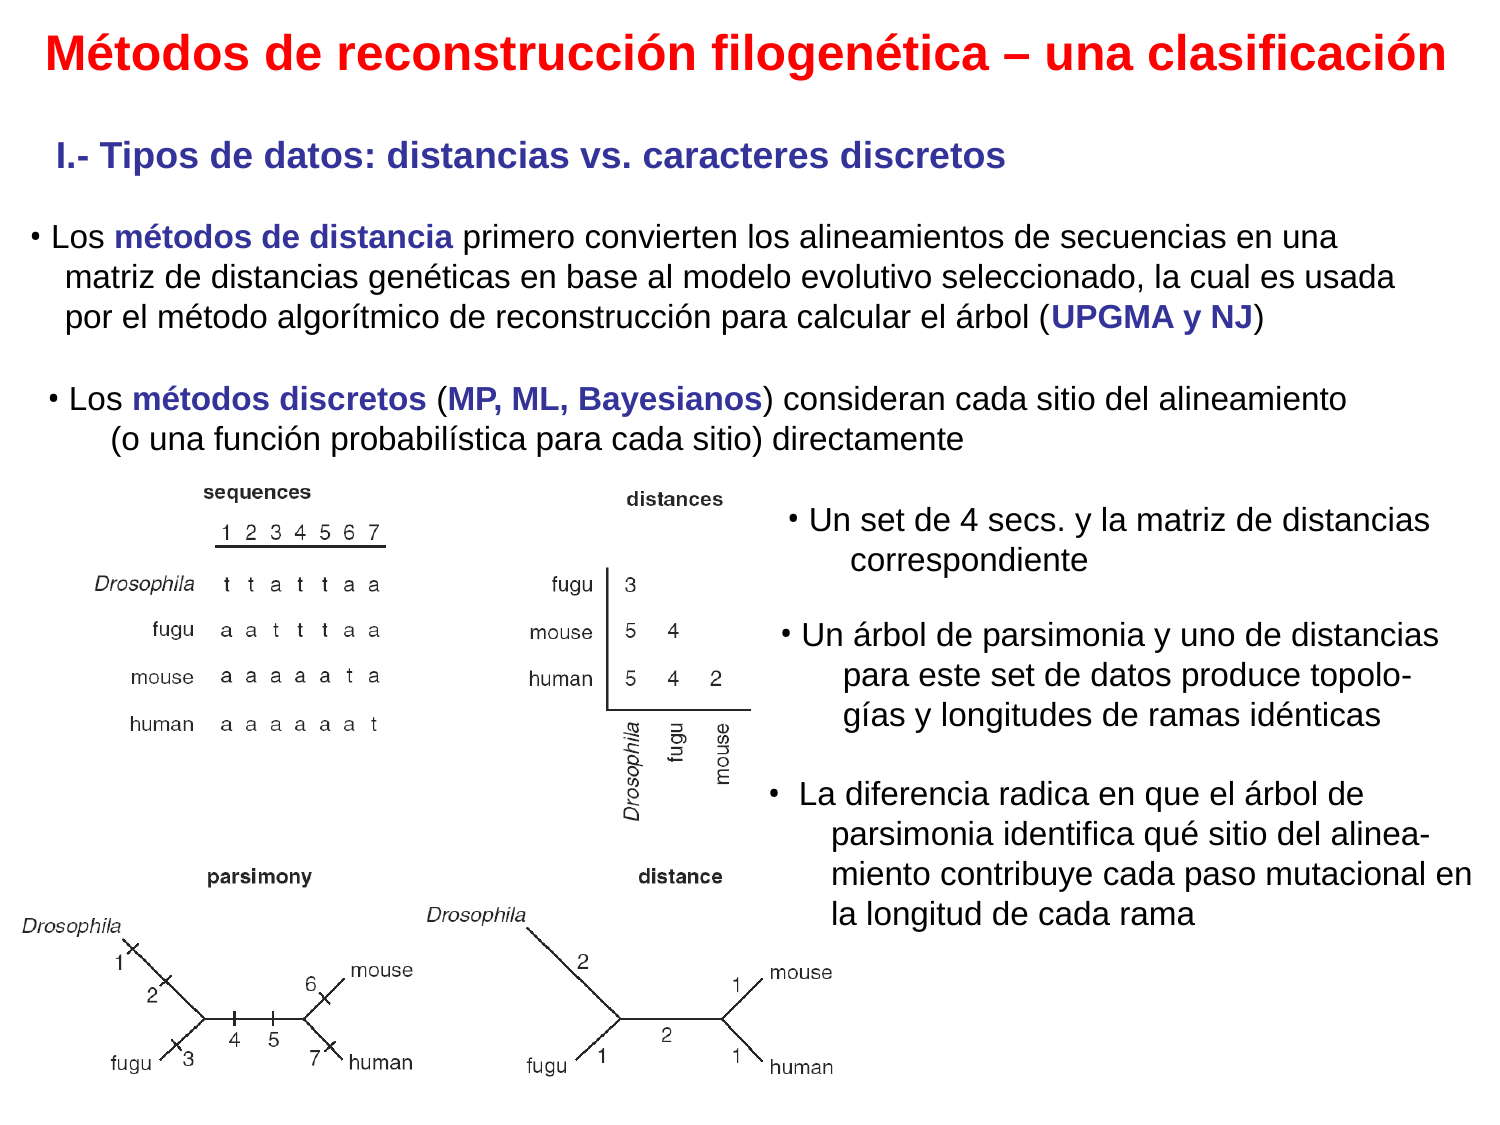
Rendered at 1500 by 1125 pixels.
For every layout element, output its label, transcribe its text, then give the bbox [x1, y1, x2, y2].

text_box Métodos de reconstrucción filogenética – una clasificación [29, 13, 1464, 89]
text_box Un set de 4 secs. y la matriz de distancias correspondiente [772, 490, 1447, 565]
picture [17, 485, 839, 1077]
text_box Los métodos discretos (MP, ML, Bayesianos) consideran cada sitio del alineamiento (o una función probabilística para cada sitio) directamente [32, 369, 1364, 466]
text_box Un árbol de parsimonia y uno de distancias para este set de datos produce topolo- gías y longitudes de ramas idénticas [764, 565, 1456, 724]
text_box La diferencia radica en que el árbol de parsimonia identifica qué sitio del alinea- miento contribuye cada paso mutacional en la longitud de cada rama [753, 724, 1489, 940]
text_box I.- Tipos de datos: distancias vs. caracteres discretos [41, 123, 1023, 184]
text_box Los métodos de distancia primero convierten los alineamientos de secuencias en una matriz de distancias genéticas en base al modelo evolutivo seleccionado, la cual es usada por el método algorítmico de reconstrucción para calcular el árbol (UPGMA y NJ) [14, 207, 1413, 344]
